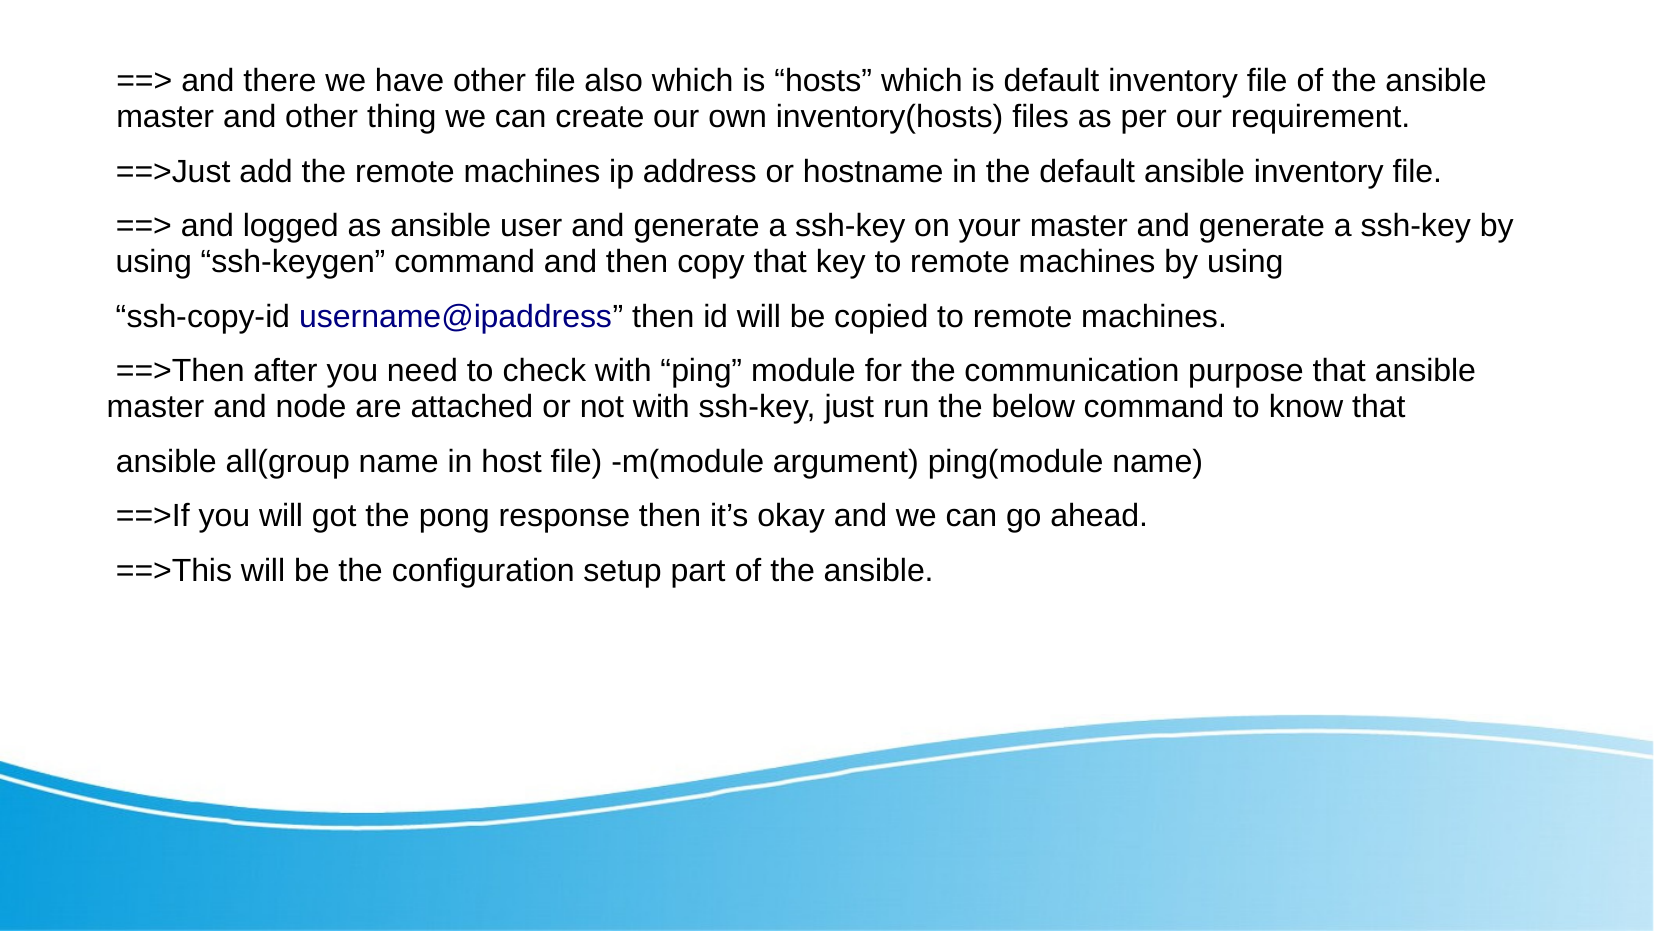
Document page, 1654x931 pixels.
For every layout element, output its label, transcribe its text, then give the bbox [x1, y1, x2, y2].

picture [0, 714, 1654, 931]
list ==> and there we have other file also which is “hosts” which is default inventory file of the ansible master and other thing we can create our own inventory(hosts) files as per our requirement. ==>Just add the remote machines ip address or hostname in the default ansible inventory file. ==> and logged as ansible user and generate a ssh-key on your master and generate a ssh-key by using “ssh-keygen” command and then copy that key to remote machines by using “ssh-copy-id username@ipaddress” then id will be copied to remote machines. ==>Then after you need to check with “ping” module for the communication purpose that ansible master and node are attached or not with ssh-key, just run the below command to know that ansible all(group name in host file) -m(module argument) ping(module name) ==>If you will got the pong response then it’s okay and we can go ahead. ==>This will be the configuration setup part of the ansible. [70, 62, 1560, 603]
